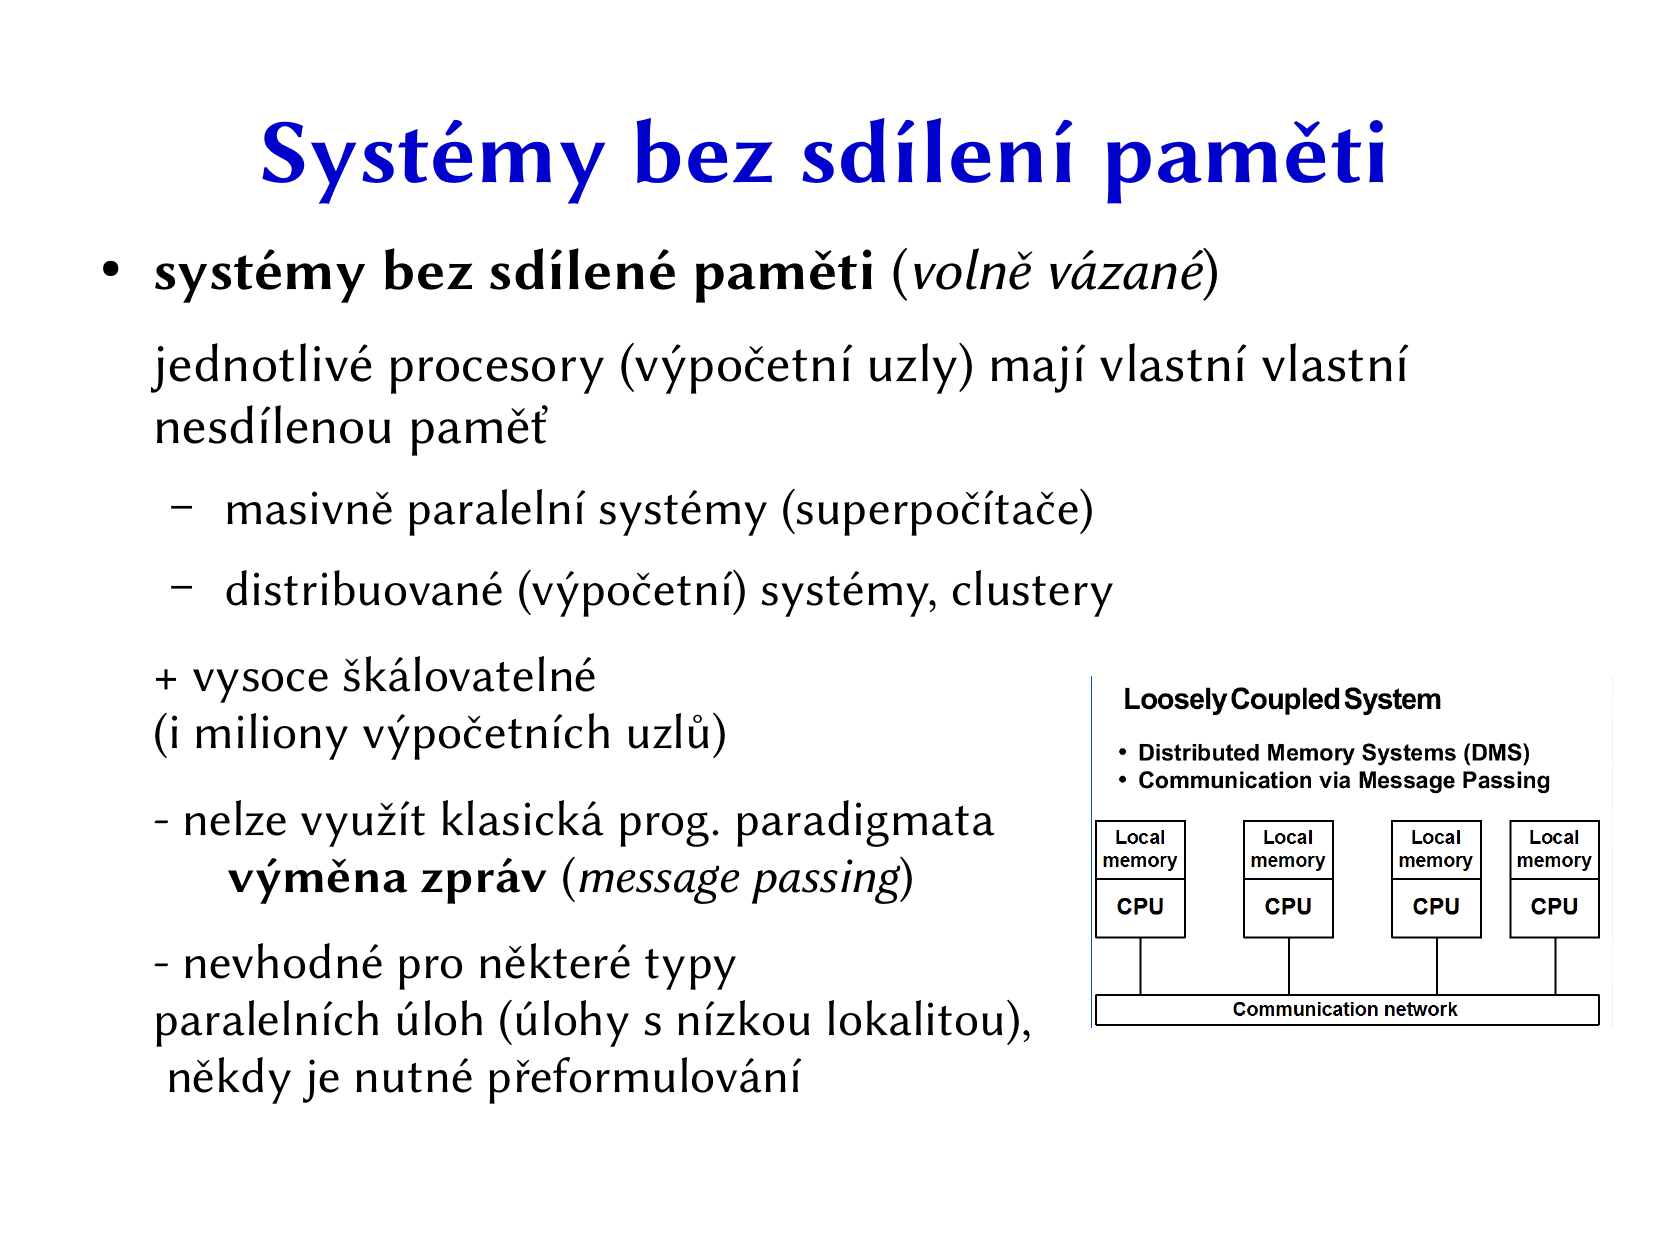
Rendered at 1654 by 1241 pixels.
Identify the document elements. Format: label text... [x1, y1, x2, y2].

title Systémy bez sdílení paměti [82, 49, 1571, 237]
picture [1091, 676, 1630, 1028]
list systémy bez sdílené paměti (volně vázané) jednotlivé procesory (výpočetní uzly) mají vlastní vlastní nesdílenou paměť masivně paralelní systémy (superpočítače) distribuované (výpočetní) systémy, clustery + vysoce škálovatelné (i miliony výpočetních uzlů) - nelze využít klasická prog. paradigmata výměna zpráv (message passing) - nevhodné pro některé typy paralelních úloh (úlohy s nízkou lokalitou), někdy je nutné přeformulování [82, 237, 1571, 957]
